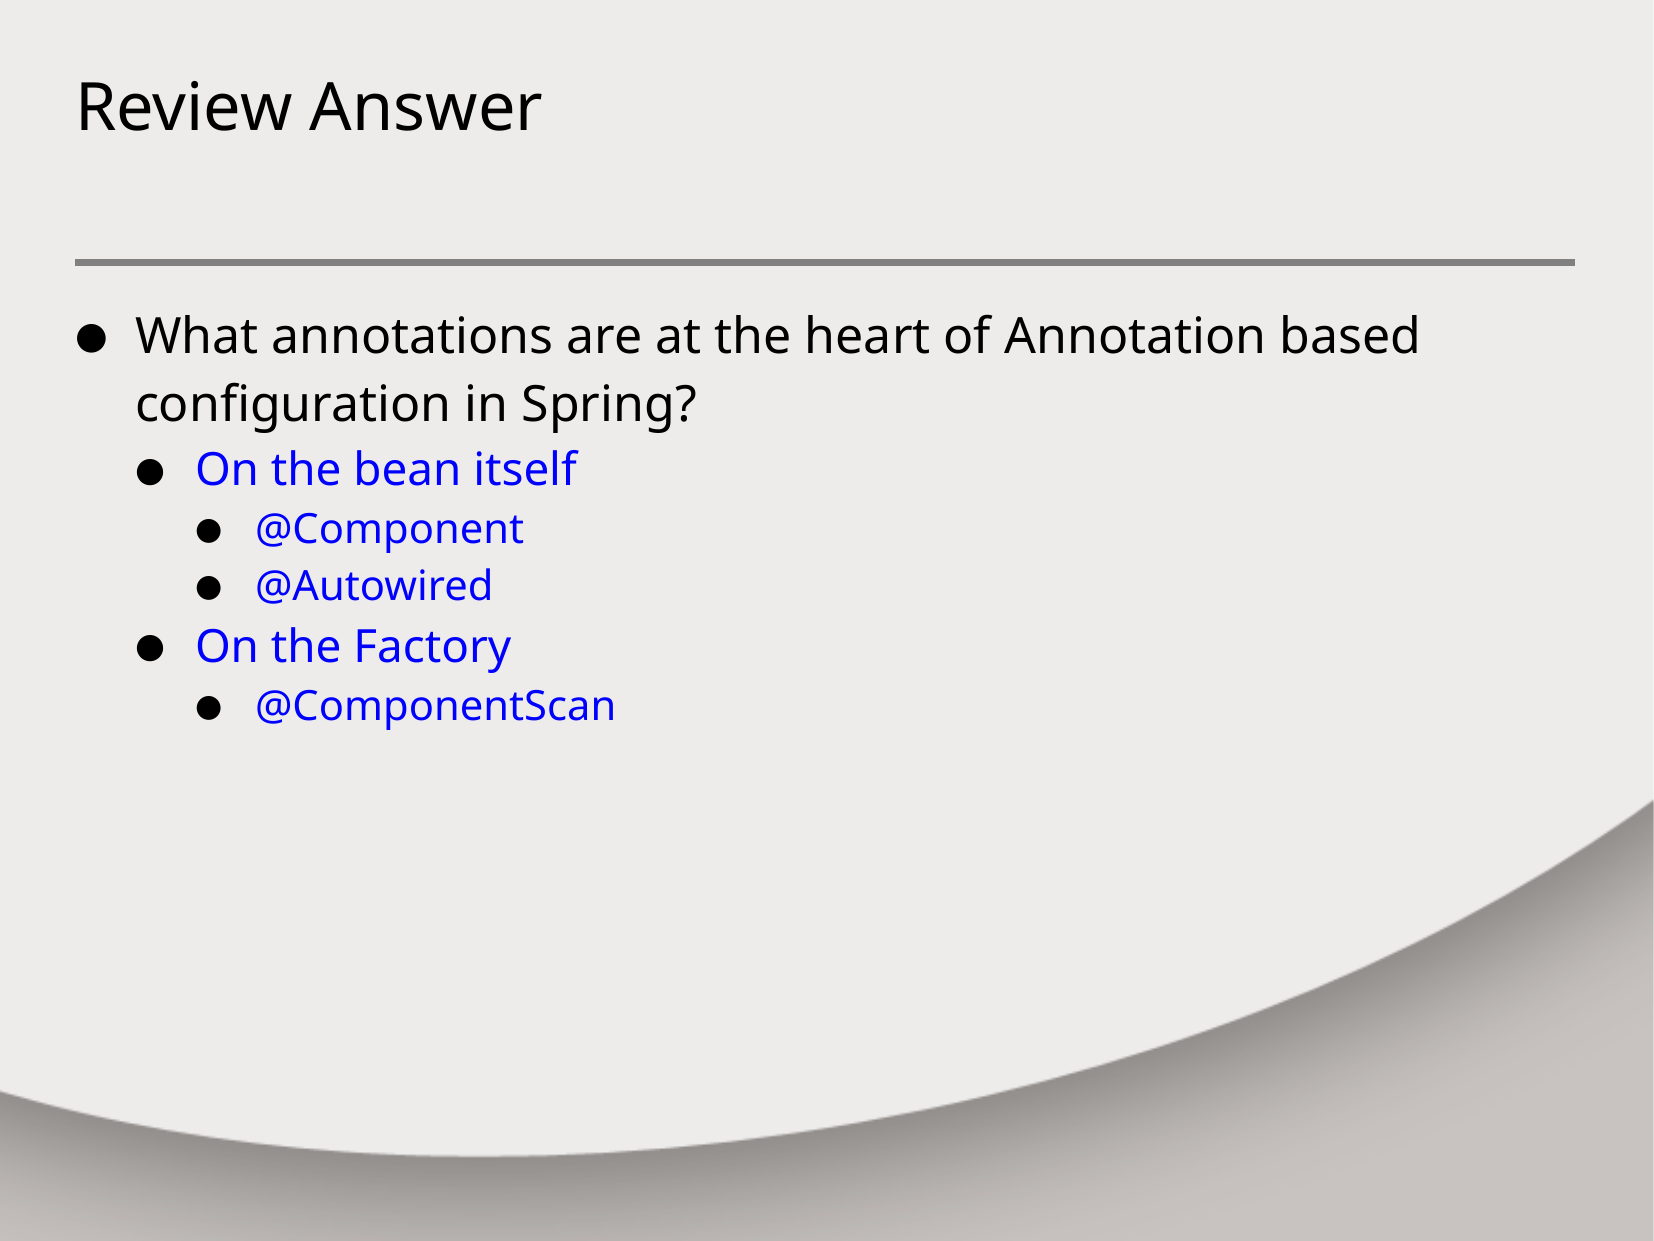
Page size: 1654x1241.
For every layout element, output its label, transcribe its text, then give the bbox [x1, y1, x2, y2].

title Review Answer [75, 75, 1576, 226]
picture [0, 0, 1654, 1241]
list What annotations are at the heart of Annotation based configuration in Spring? On the bean itself @Component @Autowired On the Factory @ComponentScan [75, 300, 1576, 1163]
